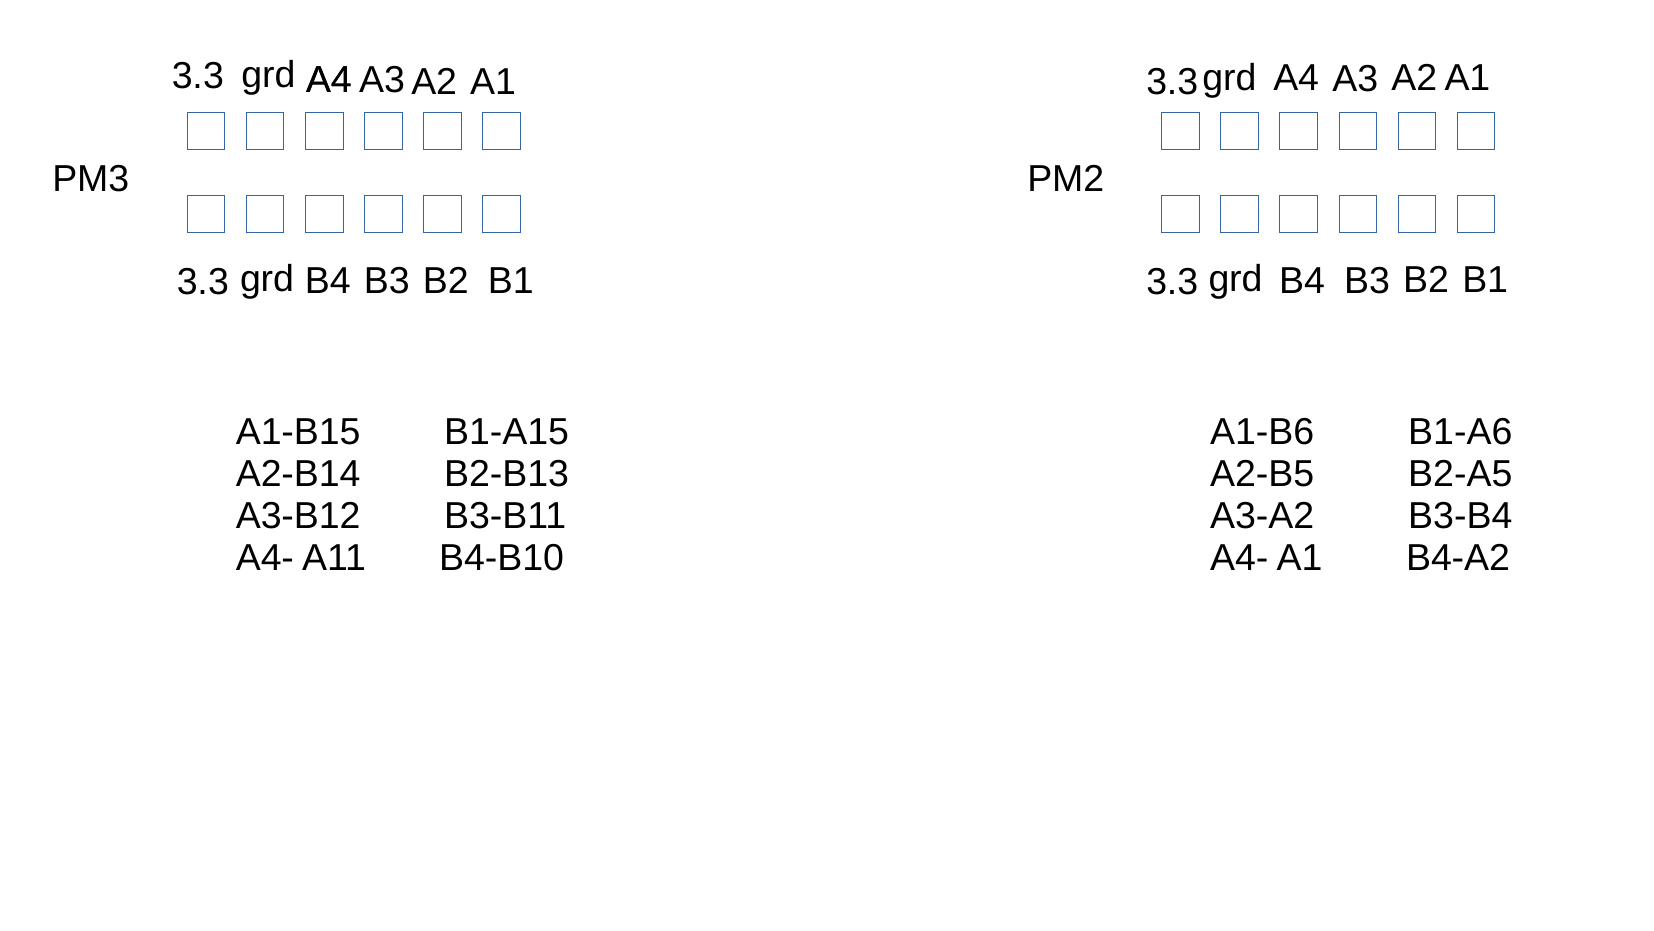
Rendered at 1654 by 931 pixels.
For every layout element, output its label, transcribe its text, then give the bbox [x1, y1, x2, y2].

text_box [246, 112, 284, 150]
text_box grd [226, 46, 311, 104]
text_box grd [225, 250, 309, 308]
text_box 3.3 [1131, 52, 1214, 110]
text_box [305, 112, 344, 150]
text_box [1339, 195, 1377, 233]
text_box [1398, 112, 1436, 150]
text_box [423, 112, 462, 150]
text_box [246, 195, 284, 233]
text_box A1-B15 B1-A15 A2-B14 B2-B13 A3-B12 B3-B11 A4- A11 B4-B10 [221, 403, 589, 624]
text_box grd [1187, 49, 1258, 107]
text_box [1339, 112, 1377, 150]
text_box 3.3 [162, 253, 244, 310]
text_box [482, 195, 521, 233]
text_box 3.3 [157, 46, 226, 104]
text_box [1279, 195, 1318, 233]
text_box B3 [1329, 251, 1405, 309]
text_box [423, 195, 462, 233]
text_box B3 [349, 251, 408, 309]
text_box [1457, 195, 1495, 233]
text_box B4 [1264, 251, 1329, 309]
text_box grd [1193, 250, 1278, 308]
text_box [1398, 195, 1436, 233]
text_box [1279, 112, 1318, 150]
text_box A2 [1376, 49, 1453, 107]
text_box [305, 195, 344, 233]
text_box A3 [1317, 50, 1393, 108]
text_box [1161, 112, 1200, 150]
text_box B2 [1388, 251, 1447, 308]
text_box B2 [408, 251, 473, 309]
text_box [1457, 112, 1495, 150]
text_box [1220, 112, 1259, 150]
text_box [482, 112, 521, 150]
text_box PM3 [37, 150, 145, 207]
text_box A1-B6 B1-A6 A2-B5 B2-A5 A3-A2 B3-B4 A4- A1 B4-A2 [1195, 403, 1563, 624]
text_box A2 [396, 52, 455, 110]
text_box [1220, 195, 1259, 233]
text_box A4 [291, 51, 367, 109]
text_box [364, 195, 403, 233]
text_box B1 [473, 251, 549, 309]
text_box [364, 112, 403, 150]
text_box PM2 [1012, 150, 1120, 207]
text_box [187, 112, 225, 150]
text_box [1161, 195, 1200, 233]
text_box A1 [455, 52, 531, 110]
text_box [187, 195, 225, 233]
text_box A1 [1453, 49, 1506, 107]
text_box 3.3 [1131, 253, 1214, 311]
text_box A4 [1258, 49, 1334, 107]
text_box A3 [367, 51, 420, 109]
text_box B4 [290, 251, 349, 309]
text_box B1 [1447, 251, 1523, 308]
